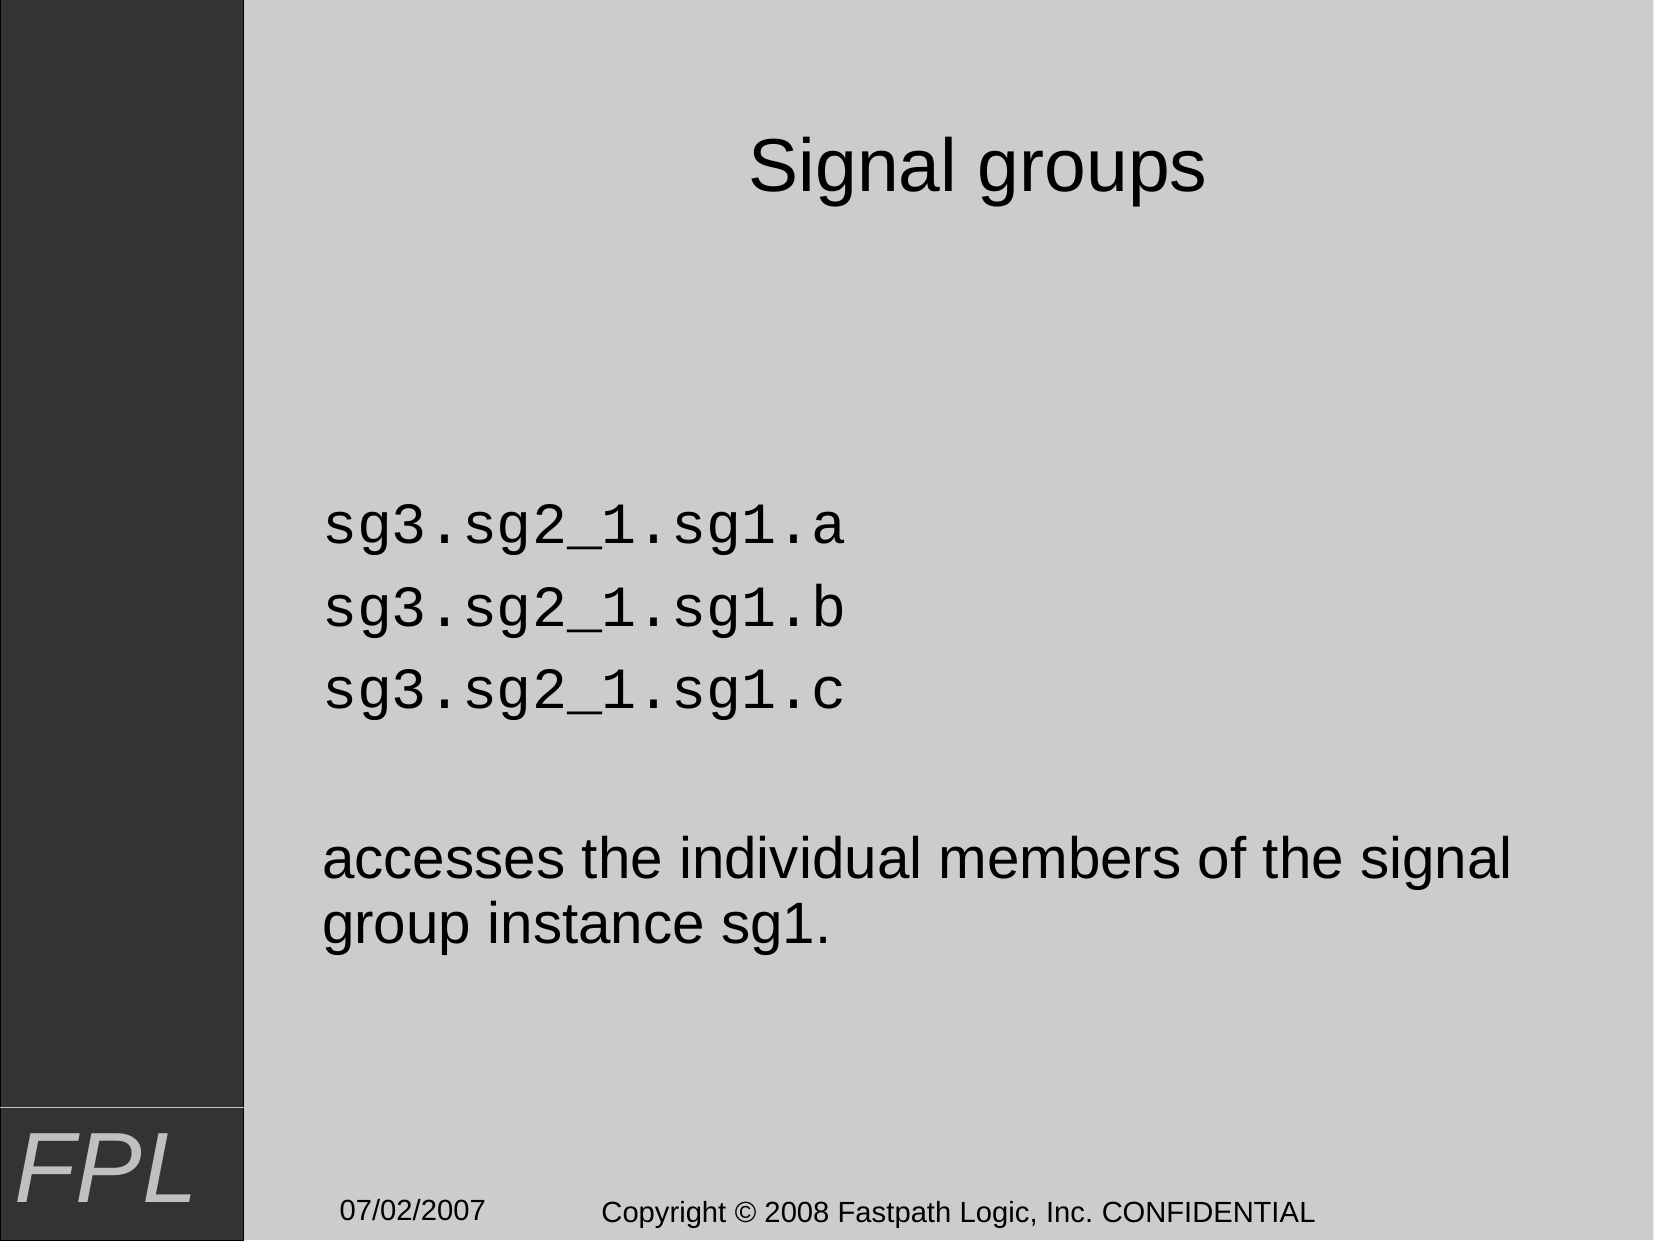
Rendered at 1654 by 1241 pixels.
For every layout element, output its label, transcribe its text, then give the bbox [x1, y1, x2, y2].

subtitle sg3.sg2_1.sg1.a sg3.sg2_1.sg1.b sg3.sg2_1.sg1.c accesses the individual members of the signal group instance sg1. [322, 272, 1635, 1179]
title Signal groups [427, 57, 1530, 272]
